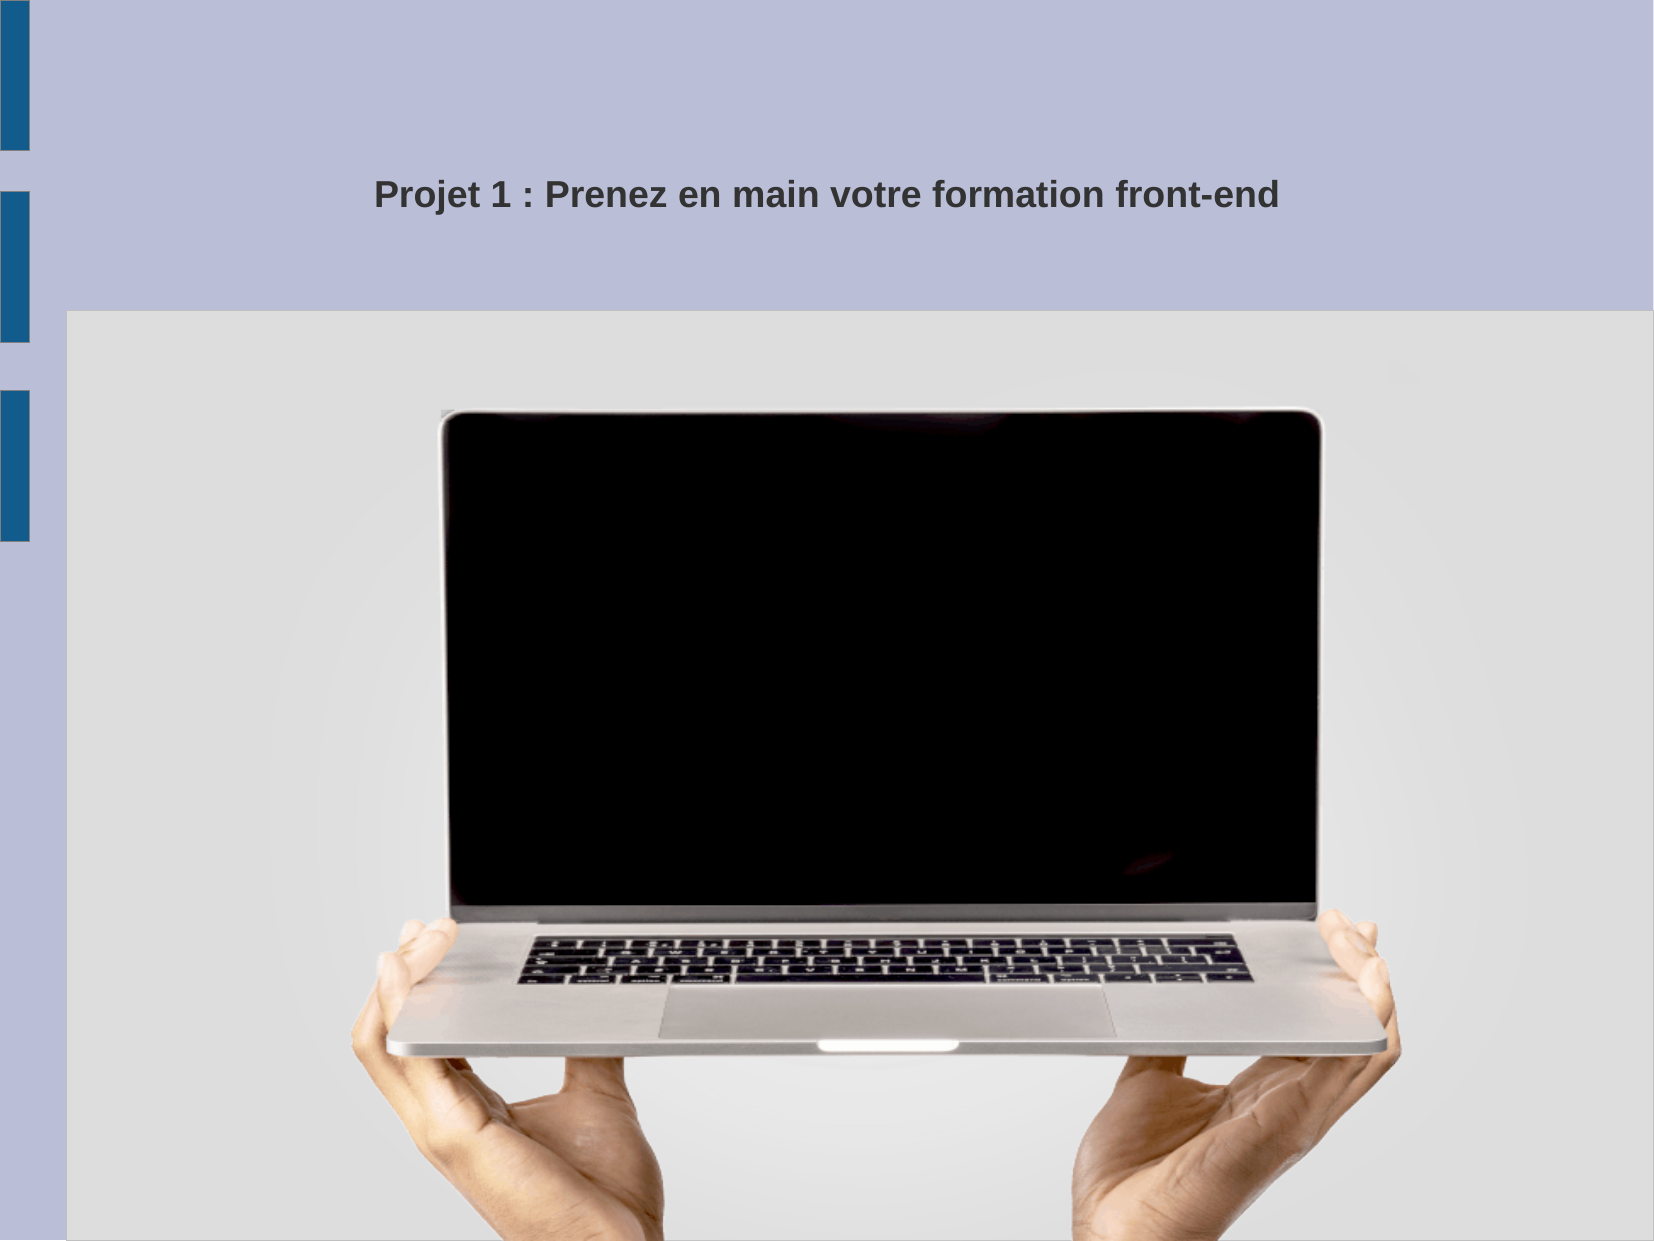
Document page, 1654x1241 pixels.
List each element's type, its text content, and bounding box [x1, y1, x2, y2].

title Projet 1 : Prenez en main votre formation front-end [121, 91, 1534, 299]
picture [64, 311, 1654, 1241]
